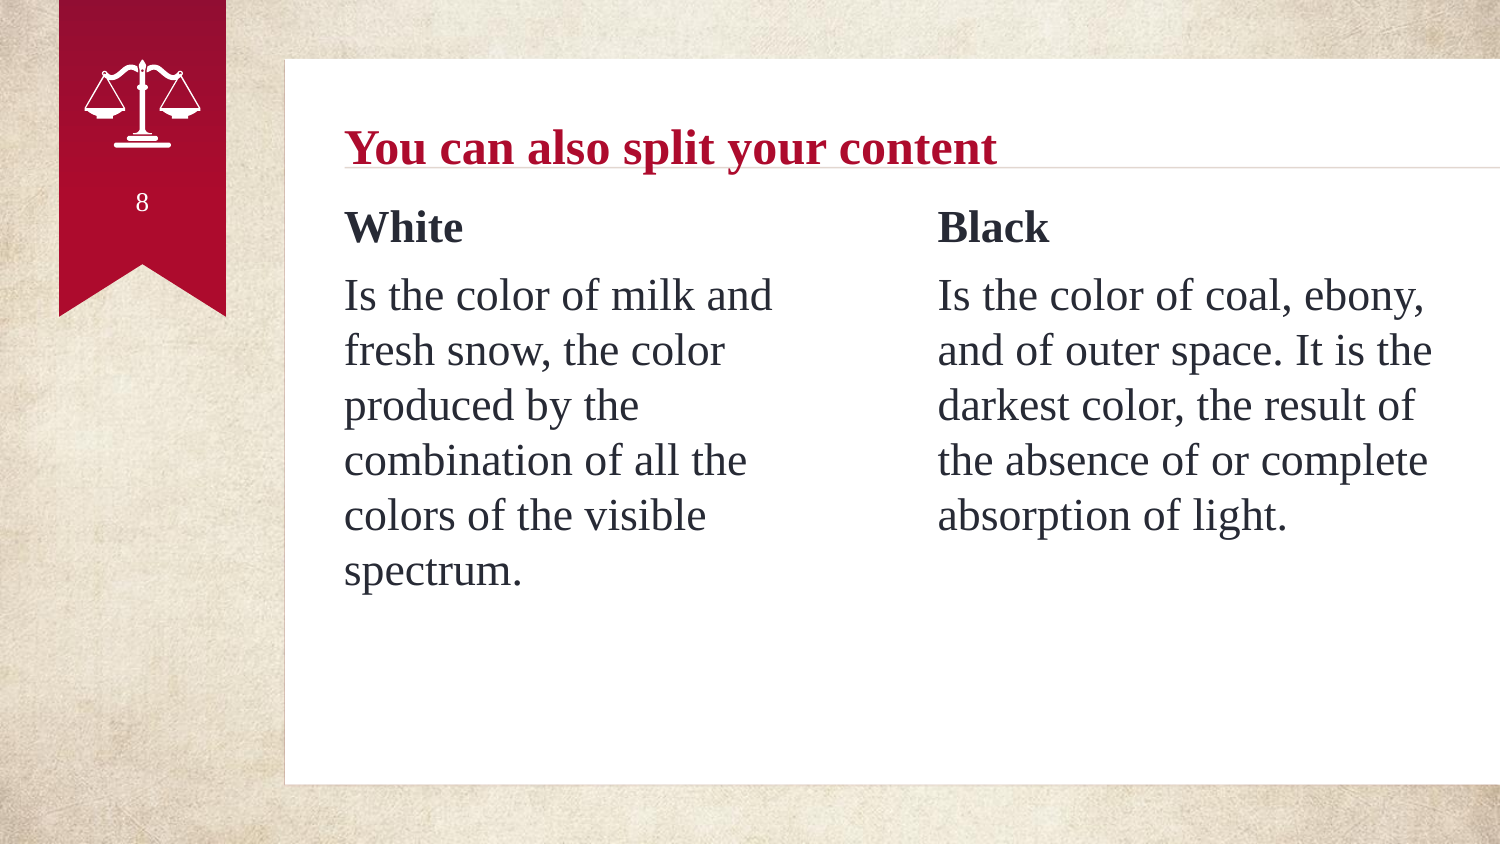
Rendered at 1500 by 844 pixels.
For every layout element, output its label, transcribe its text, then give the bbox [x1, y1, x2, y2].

title You can also split your content [343, 109, 1441, 175]
list Black Is the color of coal, ebony, and of outer space. It is the darkest color, the result of the absence of or complete absorption of light. [937, 196, 1441, 730]
slide_number <number> [58, 167, 226, 233]
picture [0, 0, 1500, 844]
list White Is the color of milk and fresh snow, the color produced by the combination of all the colors of the visible spectrum. [343, 196, 848, 730]
